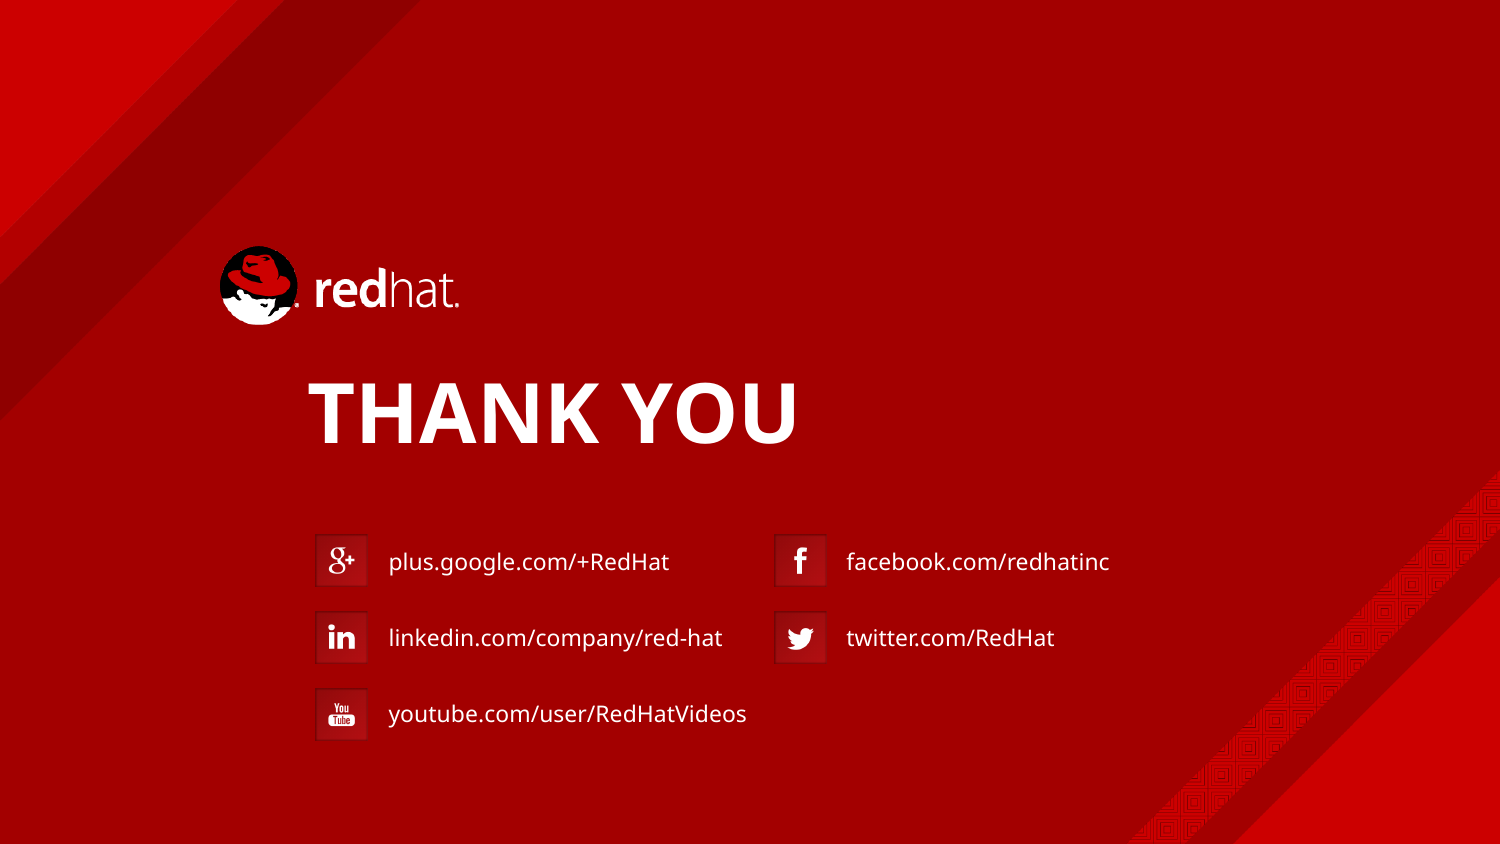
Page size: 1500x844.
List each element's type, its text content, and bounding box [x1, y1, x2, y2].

text_box linkedin.com/company/red-hat [373, 612, 764, 663]
text_box THANK YOU [292, 310, 1268, 511]
text_box facebook.com/redhatinc [831, 535, 1222, 587]
text_box youtube.com/user/RedHatVideos [373, 688, 764, 740]
text_box twitter.com/RedHat [831, 612, 1222, 663]
picture [0, 0, 1500, 844]
text_box plus.google.com/+RedHat [373, 535, 764, 587]
